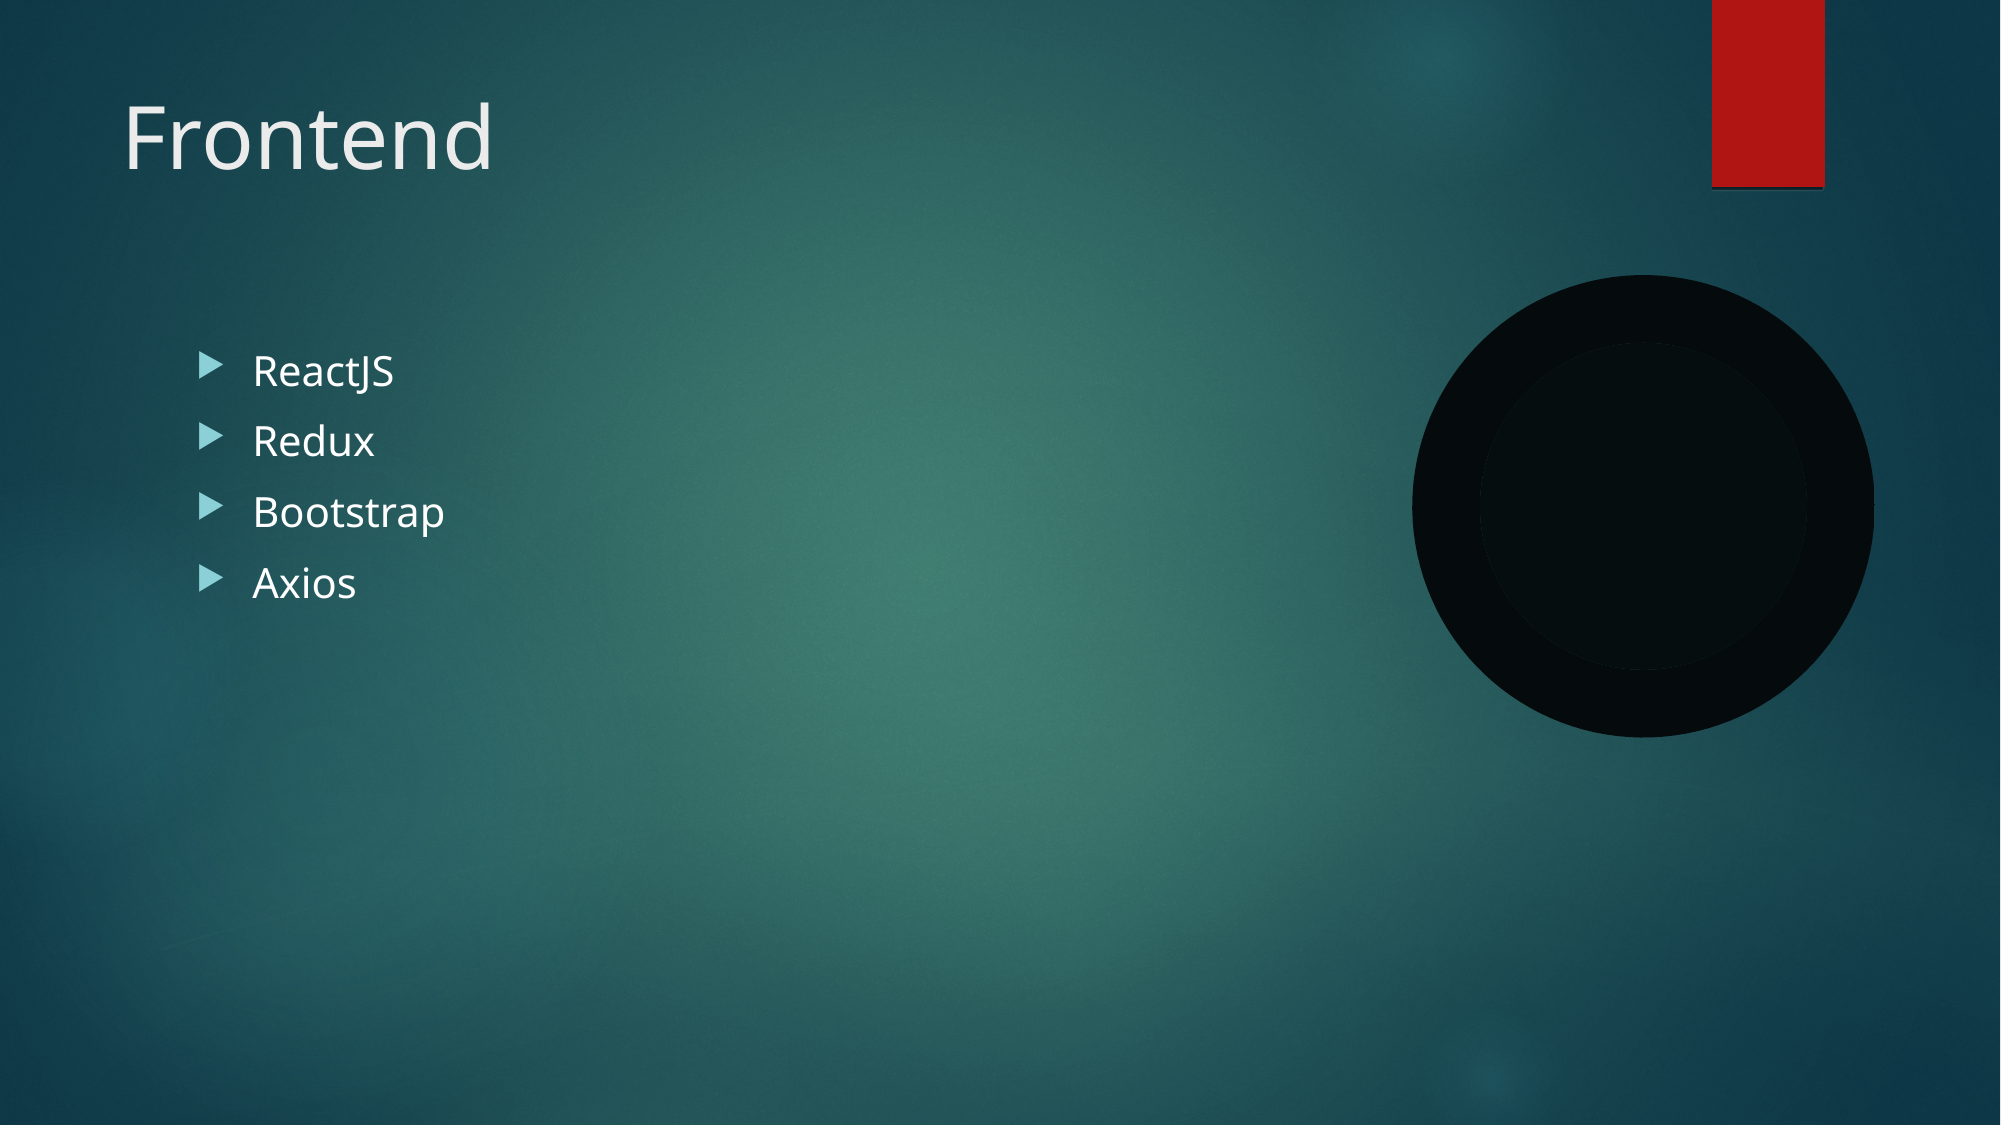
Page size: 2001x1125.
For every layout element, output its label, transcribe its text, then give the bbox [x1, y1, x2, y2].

list ReactJS Redux Bootstrap Axios [181, 336, 1649, 1026]
title Frontend [106, 74, 1649, 305]
